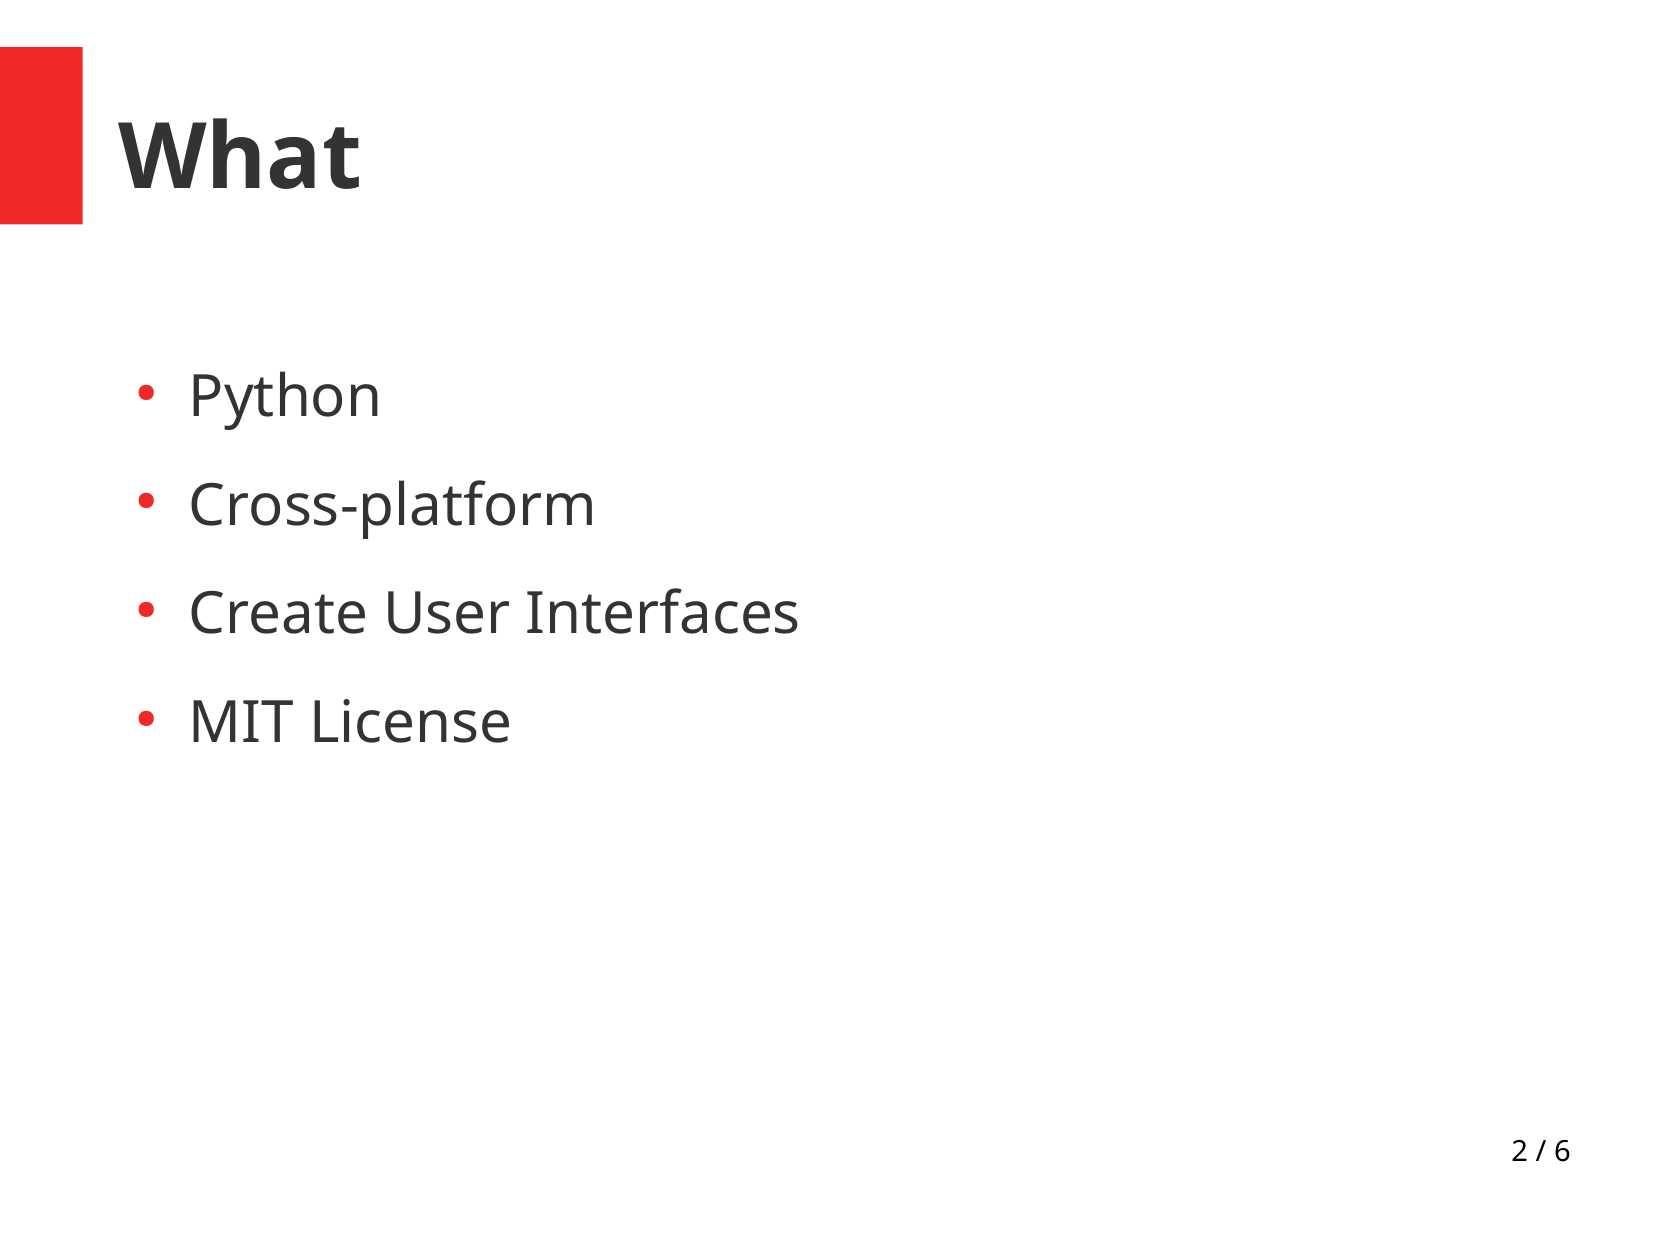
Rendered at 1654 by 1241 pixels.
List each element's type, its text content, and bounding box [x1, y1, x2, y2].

list Python Cross-platform Create User Interfaces MIT License [118, 354, 1536, 1074]
title What [118, 49, 1571, 257]
